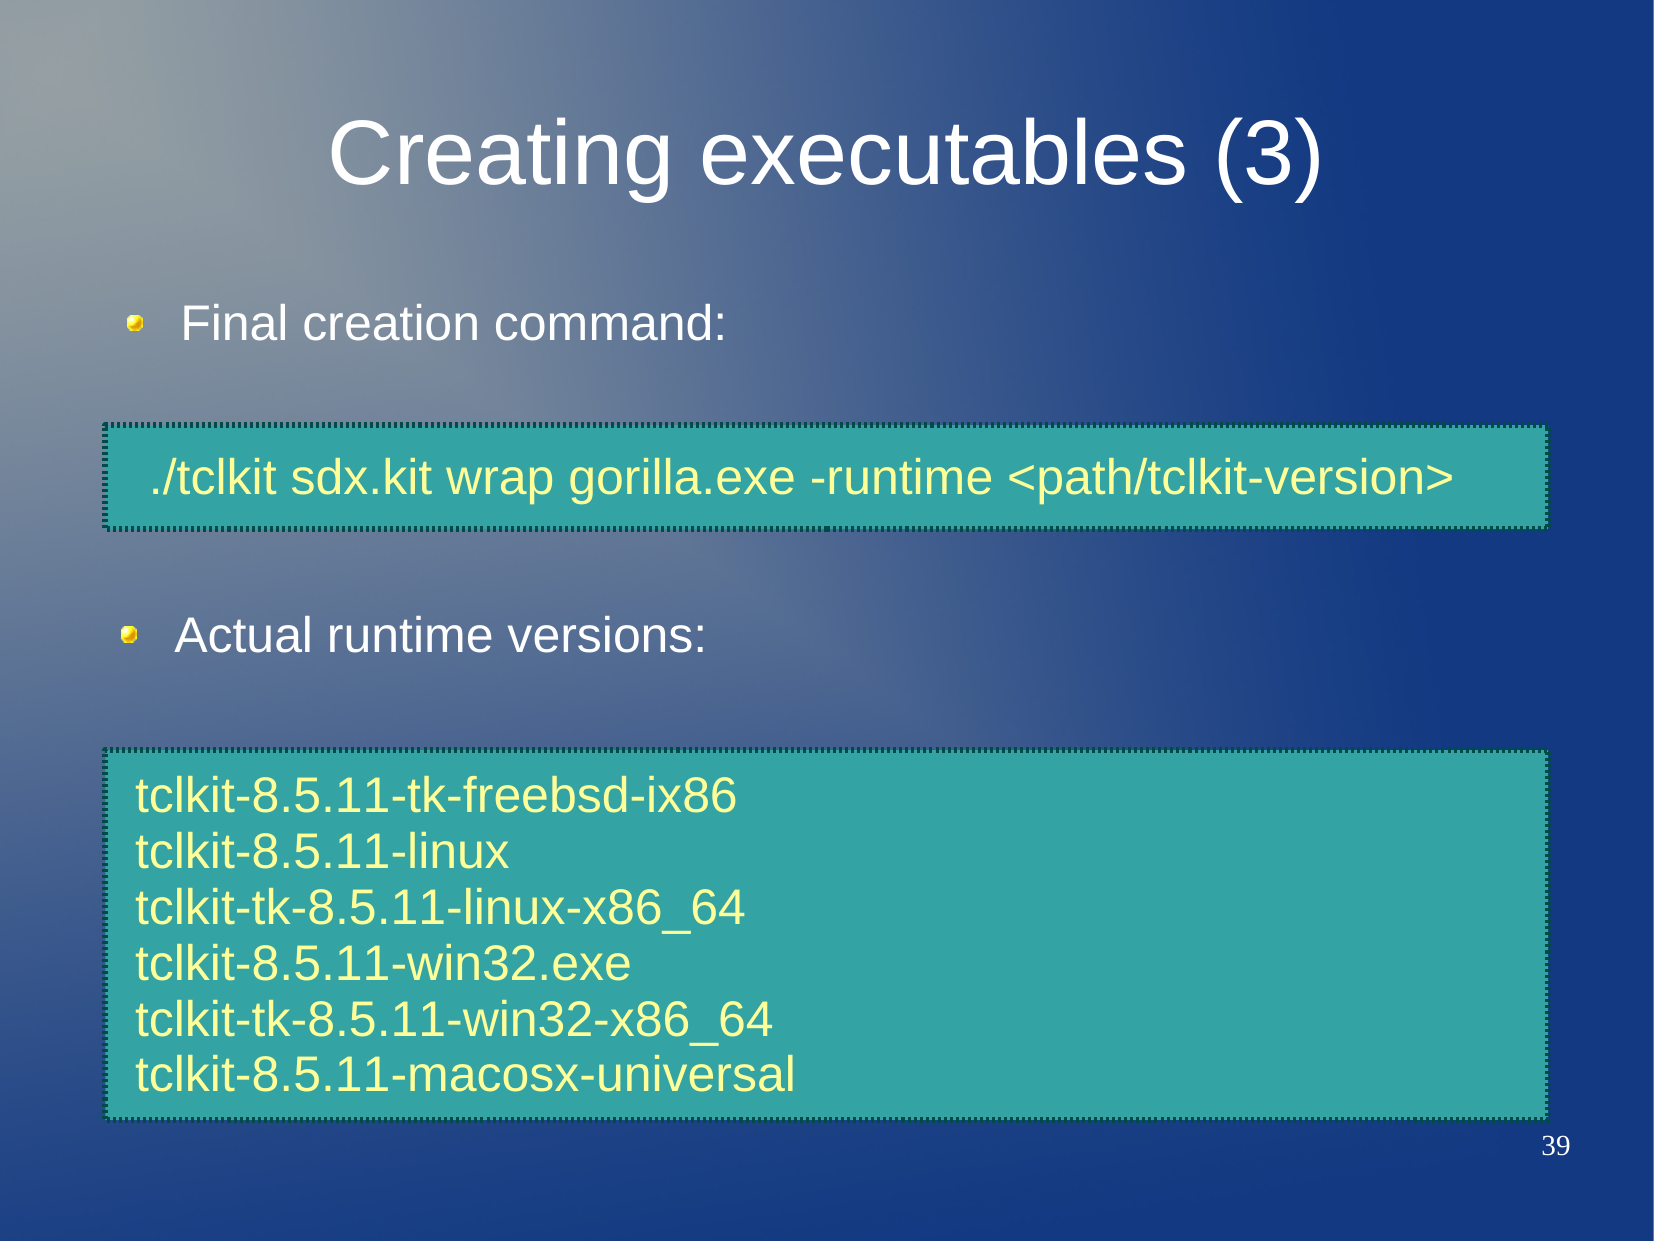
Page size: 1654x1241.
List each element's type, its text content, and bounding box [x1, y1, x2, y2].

picture [0, 0, 1654, 1241]
title Creating executables (3) [82, 49, 1571, 257]
text_box Final creation command: [109, 295, 798, 355]
text_box Actual runtime versions: [103, 606, 792, 666]
text_box ./tclkit sdx.kit wrap gorilla.exe -runtime <path/tclkit-version> [105, 425, 1549, 530]
text_box tclkit-8.5.11-tk-freebsd-ix86 tclkit-8.5.11-linux tclkit-tk-8.5.11-linux-x86_64 tclkit-8.5.11-win32.exe tclkit-tk-8.5.11-win32-x86_64 tclkit-8.5.11-macosx-universal [105, 750, 1549, 1120]
